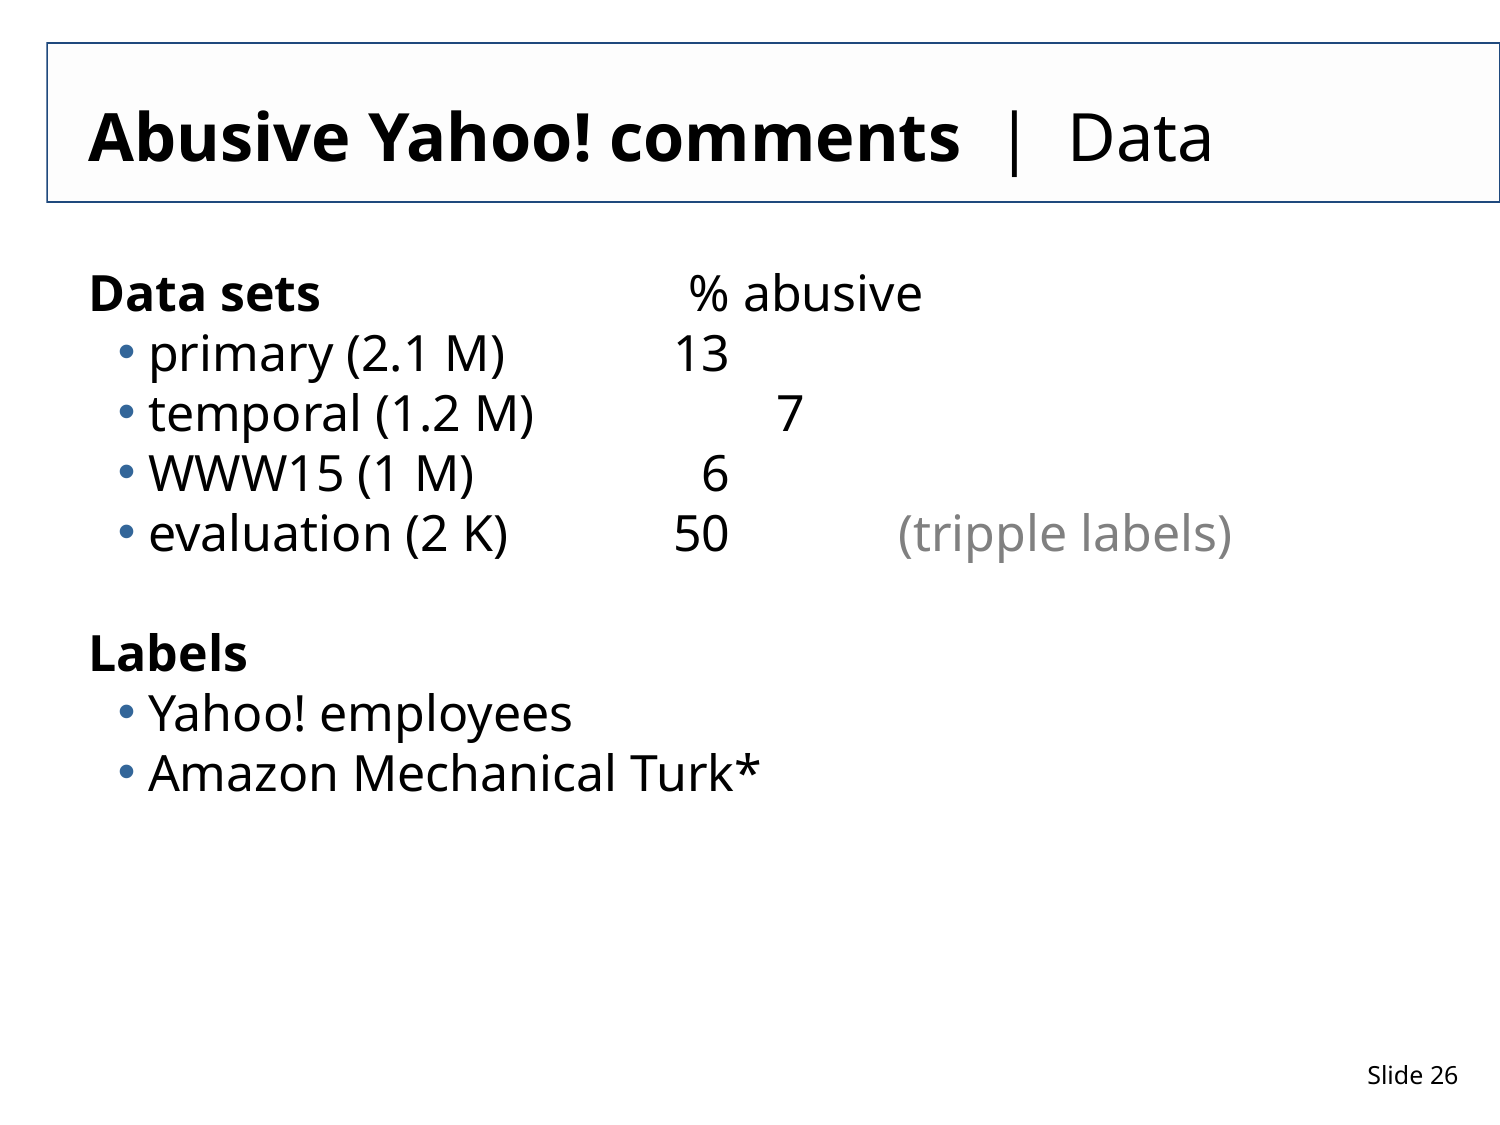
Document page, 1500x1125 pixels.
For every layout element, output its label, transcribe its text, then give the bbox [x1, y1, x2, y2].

text_box Abusive Yahoo! comments | Data [88, 42, 1469, 176]
text_box Data sets % abusive primary (2.1 M) 13 temporal (1.2 M) 17 WWW15 (1 M) 16 evaluation (2 K) 50 (tripple labels) Labels Yahoo! employees Amazon Mechanical Turk* [88, 260, 1435, 1029]
